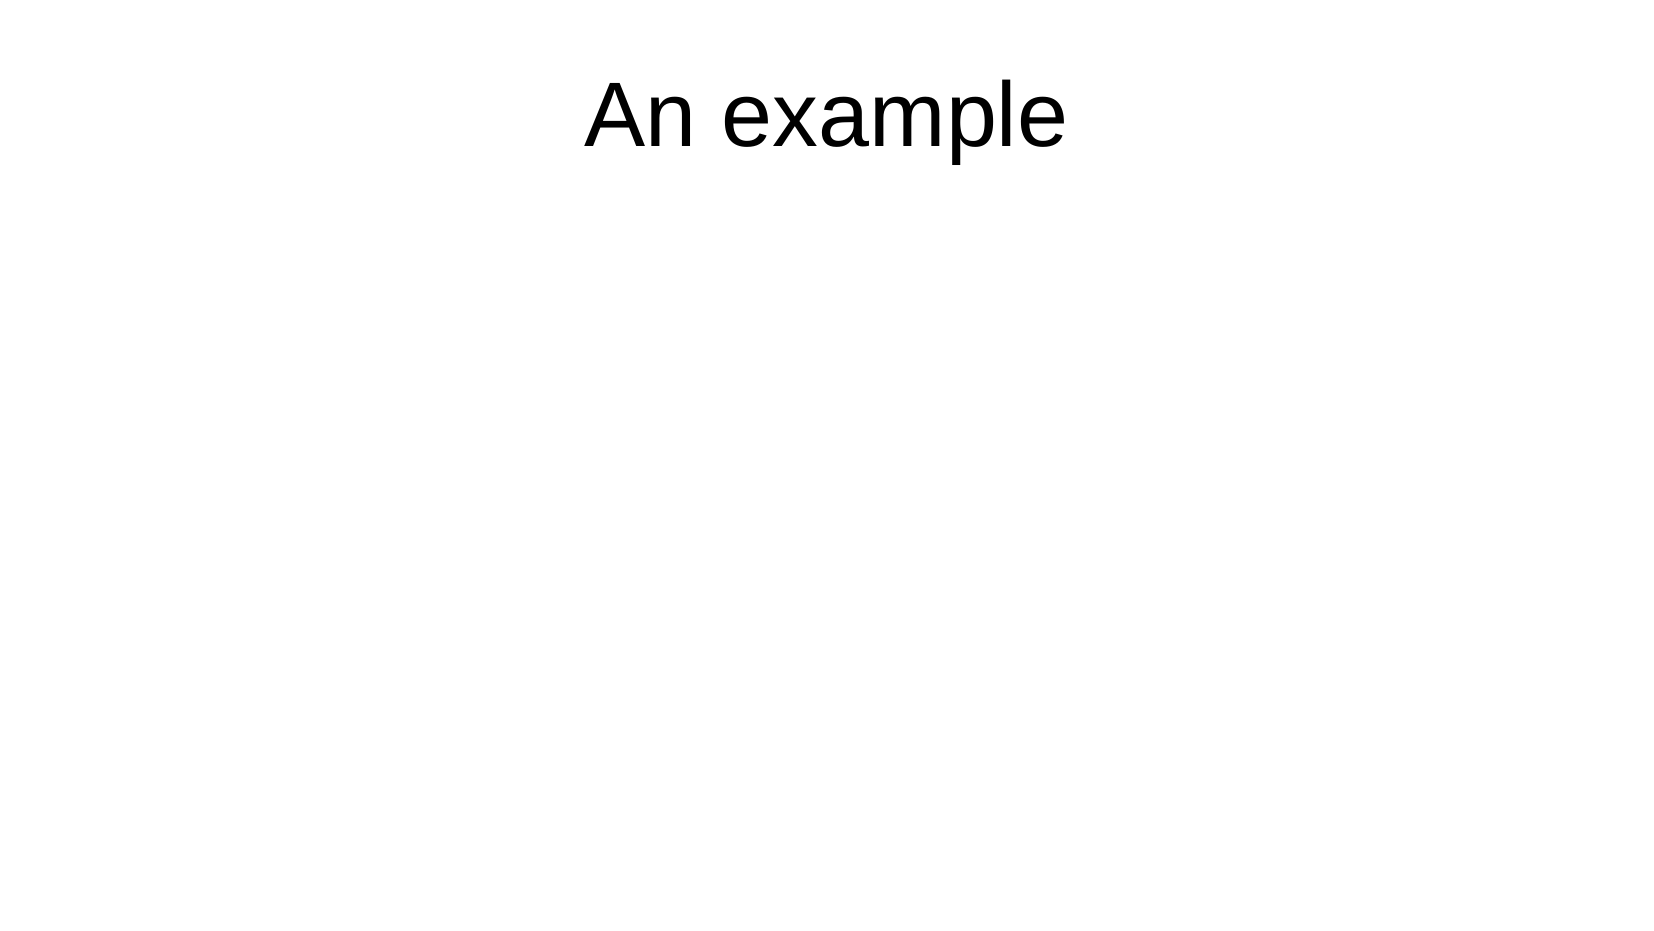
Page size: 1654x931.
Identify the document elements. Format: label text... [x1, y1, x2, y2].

title An example [82, 37, 1571, 193]
